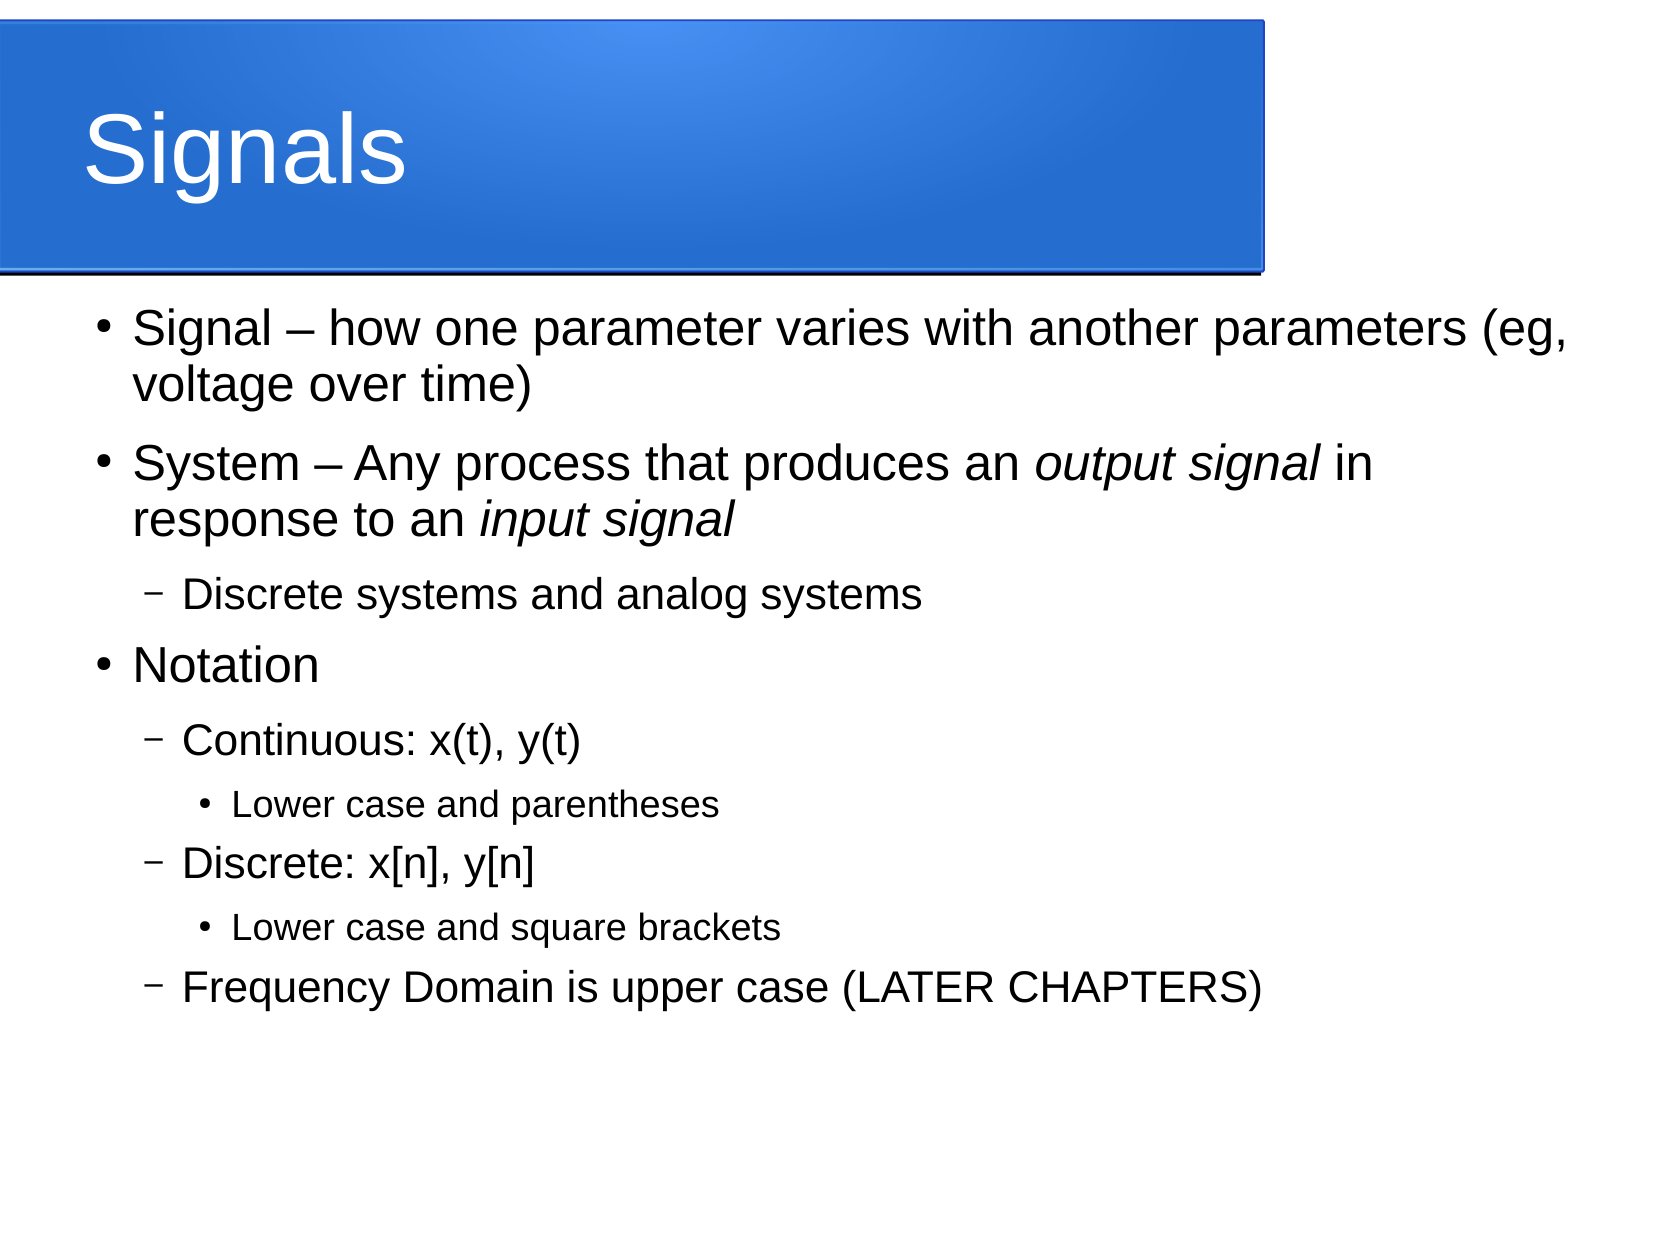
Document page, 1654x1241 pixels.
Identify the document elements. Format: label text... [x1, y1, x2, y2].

list Signal – how one parameter varies with another parameters (eg, voltage over time) System – Any process that produces an output signal in response to an input signal Discrete systems and analog systems Notation Continuous: x(t), y(t) Lower case and parentheses Discrete: x[n], y[n] Lower case and square brackets Frequency Domain is upper case (LATER CHAPTERS) [82, 299, 1571, 1019]
title Signals [82, 47, 1235, 252]
